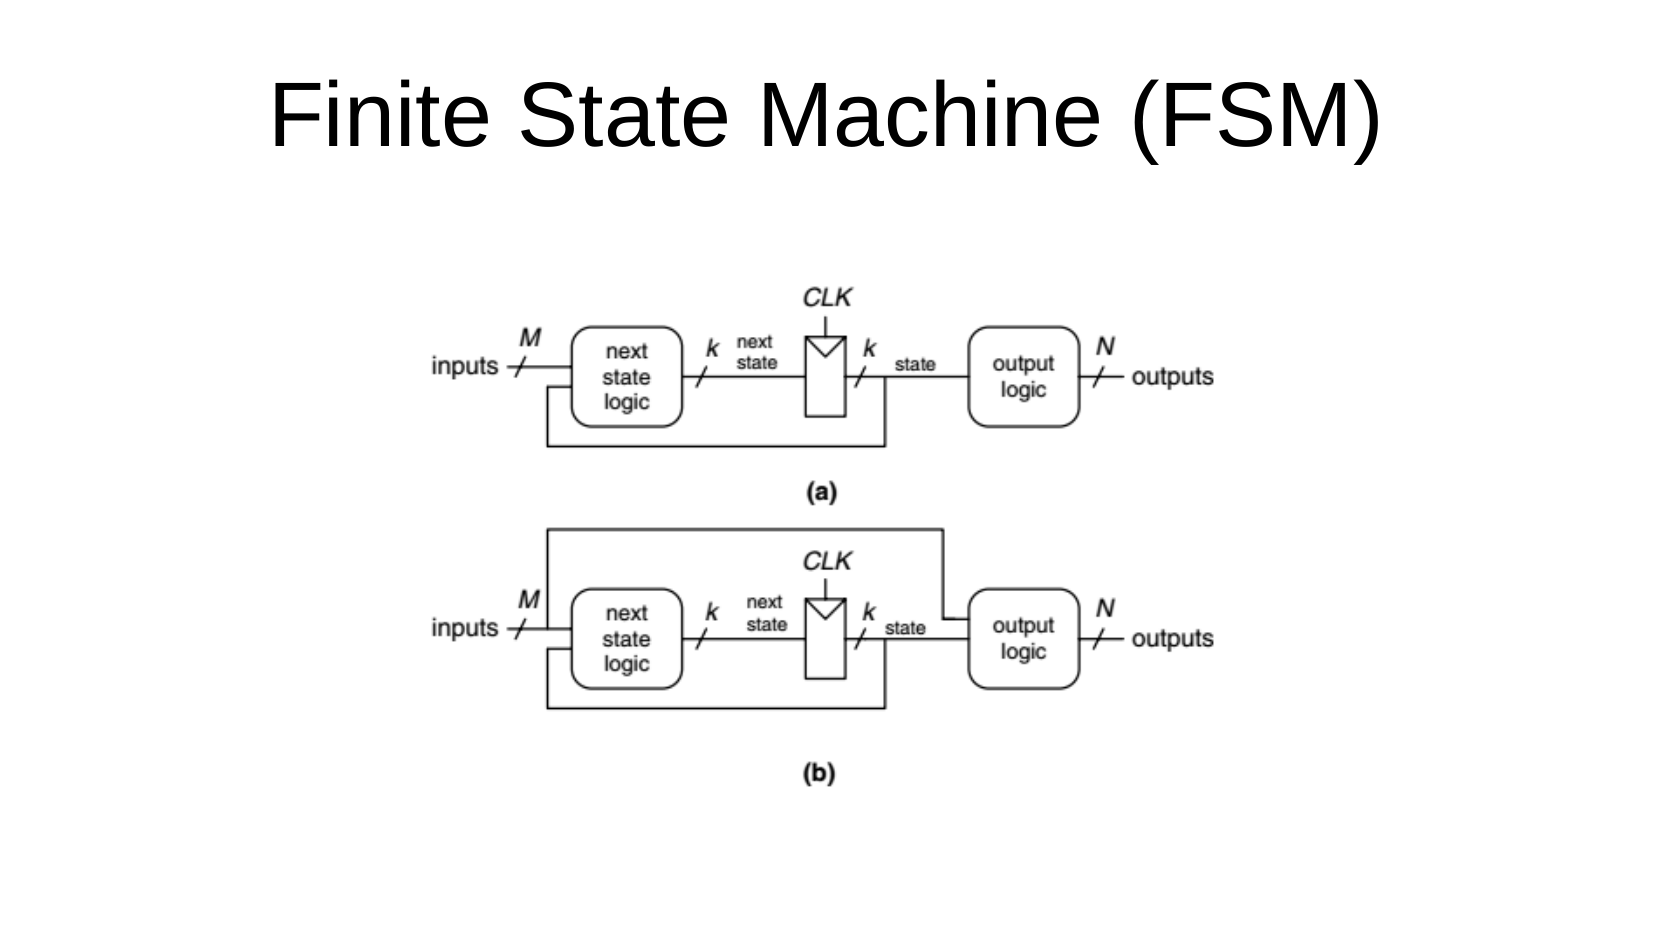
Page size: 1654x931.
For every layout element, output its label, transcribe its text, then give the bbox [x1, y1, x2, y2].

picture [287, 247, 1390, 826]
title Finite State Machine (FSM) [82, 37, 1571, 193]
